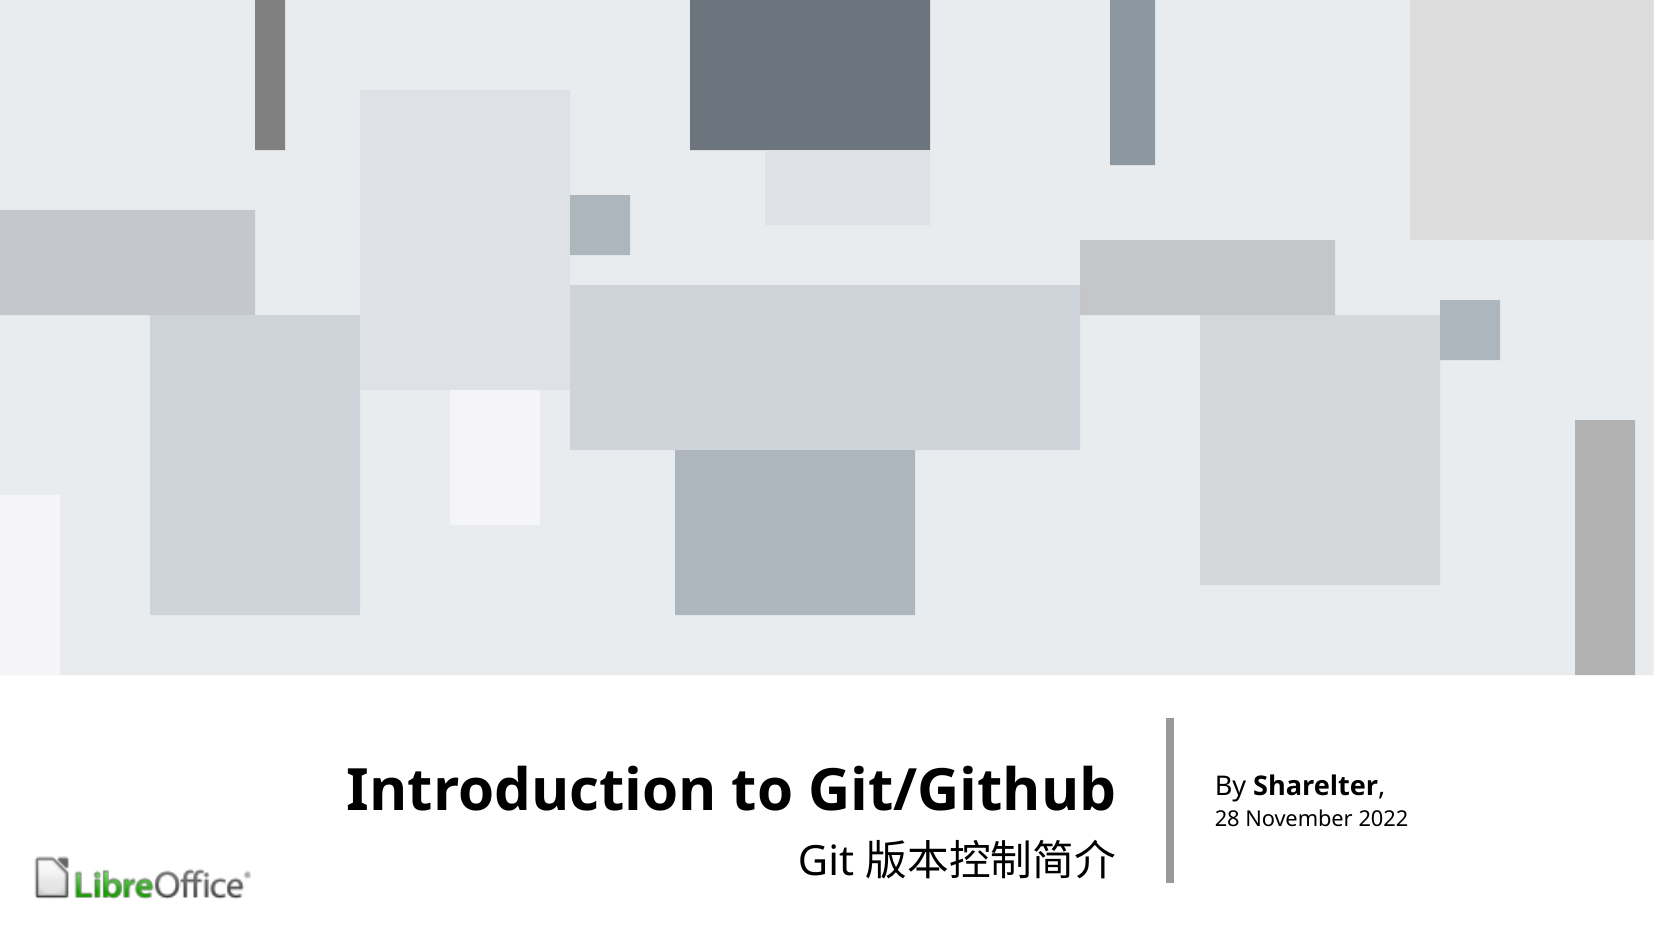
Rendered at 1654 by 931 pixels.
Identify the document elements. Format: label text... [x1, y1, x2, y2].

text_box By Sharelter, 28 November 2022 [1200, 759, 1591, 841]
picture [30, 852, 256, 903]
text_box Introduction to Git/Github Git版本控制简介 [300, 740, 1131, 901]
